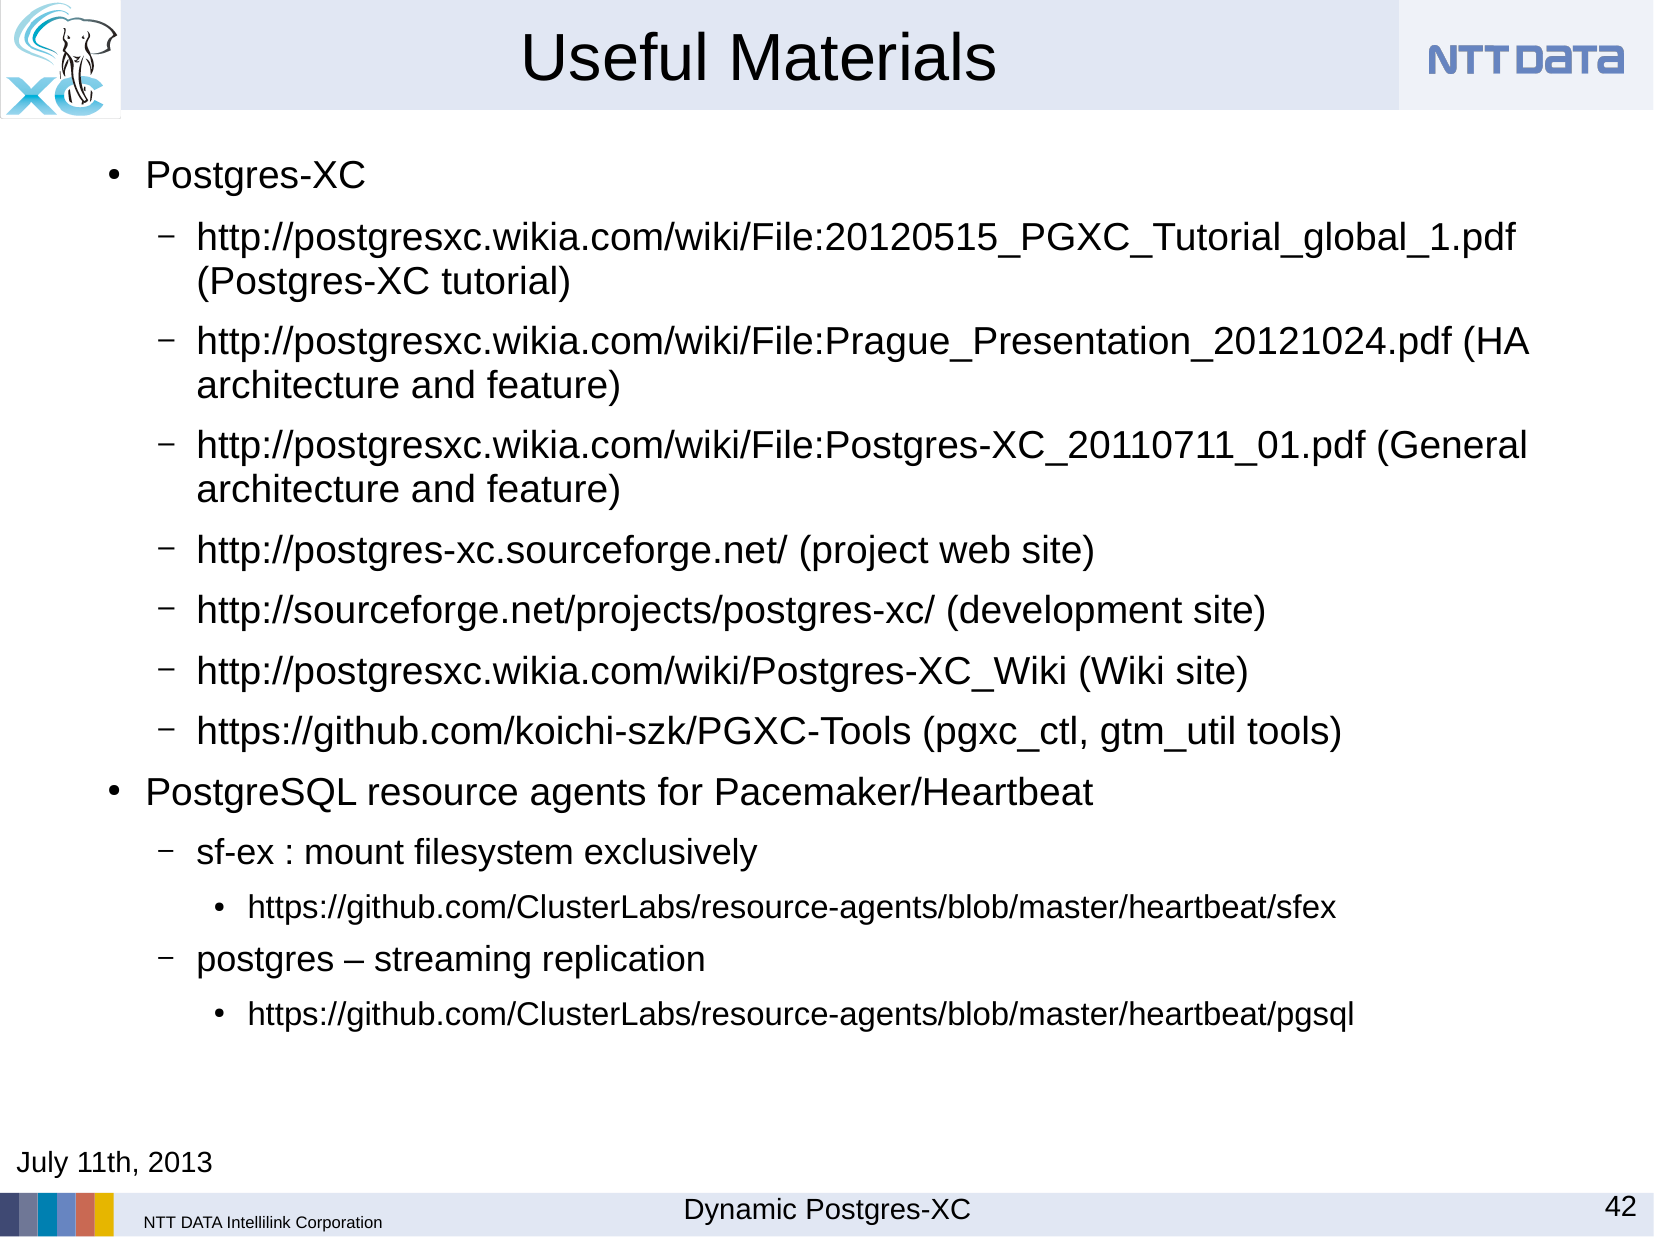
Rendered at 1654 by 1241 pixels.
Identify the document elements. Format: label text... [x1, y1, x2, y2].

list Postgres-XC http://postgresxc.wikia.com/wiki/File:20120515_PGXC_Tutorial_global_1.pdf (Postgres-XC tutorial) http://postgresxc.wikia.com/wiki/File:Prague_Presentation_20121024.pdf (HA architecture and feature) http://postgresxc.wikia.com/wiki/File:Postgres-XC_20110711_01.pdf (General architecture and feature) http://postgres-xc.sourceforge.net/ (project web site) http://sourceforge.net/projects/postgres-xc/ (development site) http://postgresxc.wikia.com/wiki/Postgres-XC_Wiki (Wiki site) https://github.com/koichi-szk/PGXC-Tools (pgxc_ctl, gtm_util tools) PostgreSQL resource agents for Pacemaker/Heartbeat sf-ex : mount filesystem exclusively https://github.com/ClusterLabs/resource-agents/blob/master/heartbeat/sfex postgres – streaming replication https://github.com/ClusterLabs/resource-agents/blob/master/heartbeat/pgsql [94, 153, 1583, 1040]
title Useful Materials [120, 3, 1399, 110]
picture [0, 0, 121, 119]
picture [1429, 45, 1624, 74]
